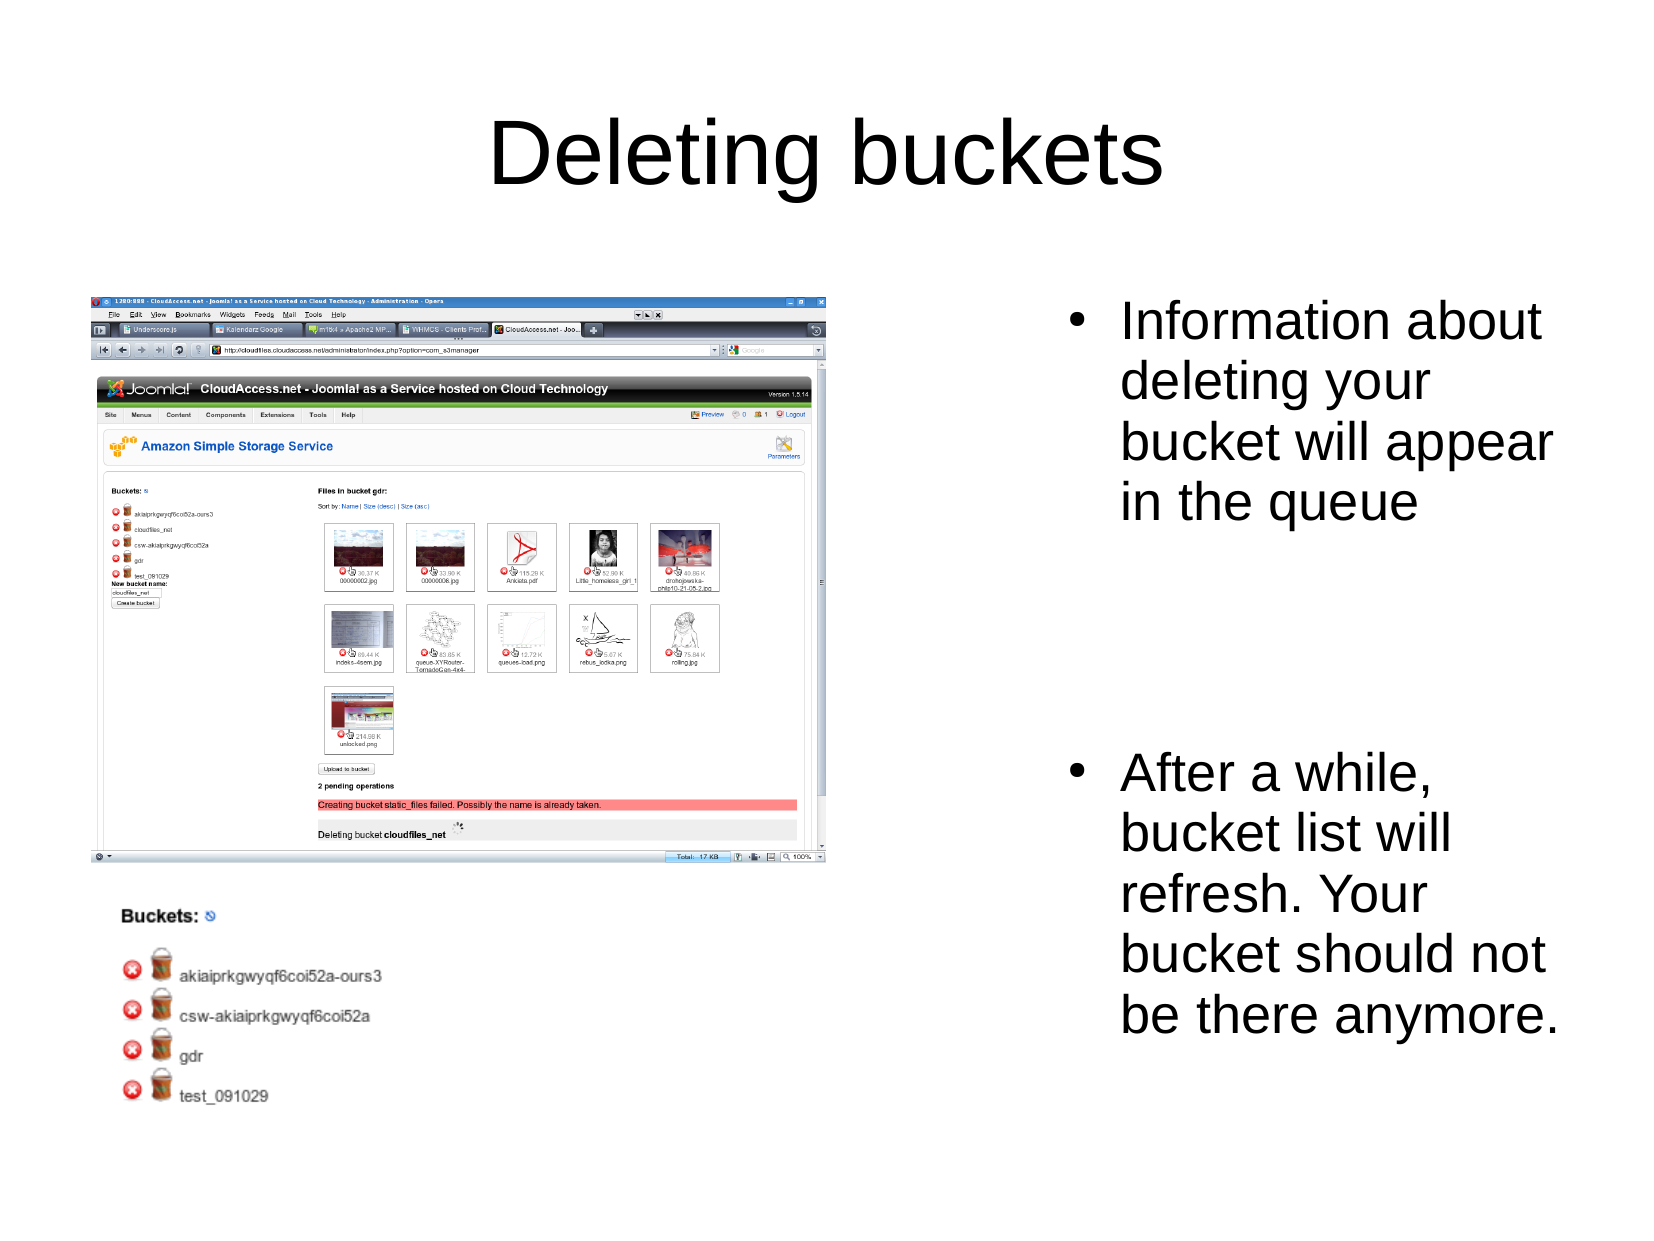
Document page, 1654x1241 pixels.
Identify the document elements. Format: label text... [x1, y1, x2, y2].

list Information about deleting your bucket will appear in the queue After a while, bucket list will refresh. Your bucket should not be there anymore. [1050, 290, 1572, 1109]
picture [112, 899, 413, 1108]
title Deleting buckets [82, 49, 1571, 257]
picture [91, 297, 826, 863]
